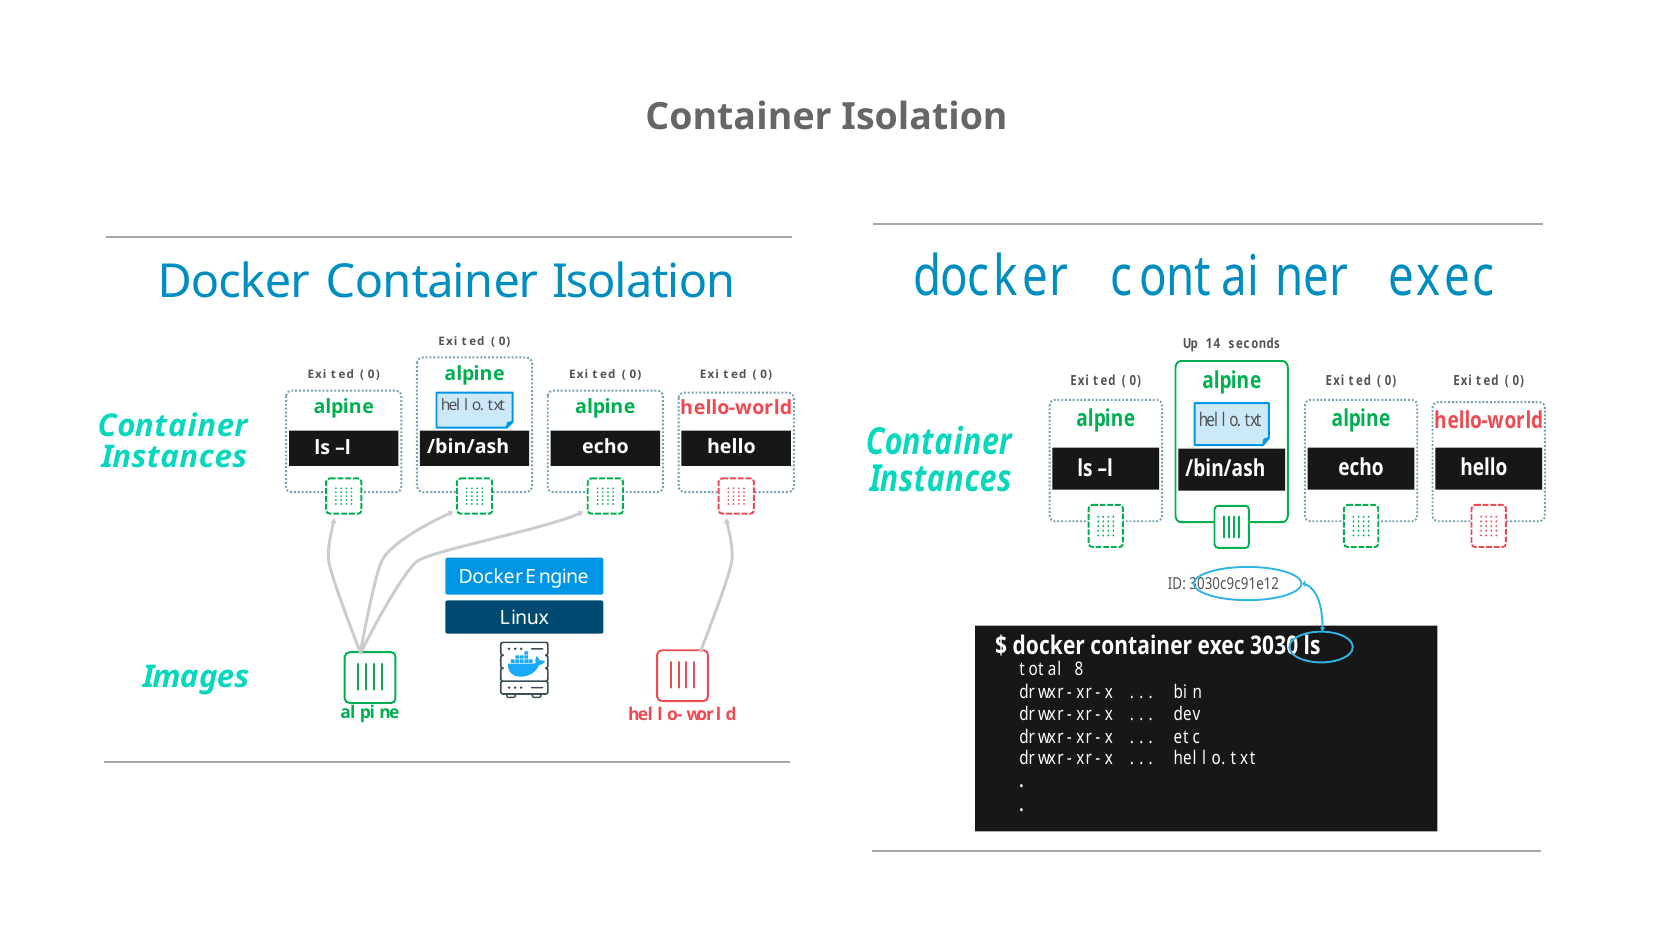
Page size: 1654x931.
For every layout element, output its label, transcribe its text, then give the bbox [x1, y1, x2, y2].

title Container Isolation [82, 37, 1571, 193]
picture [853, 210, 1561, 864]
picture [85, 217, 811, 781]
